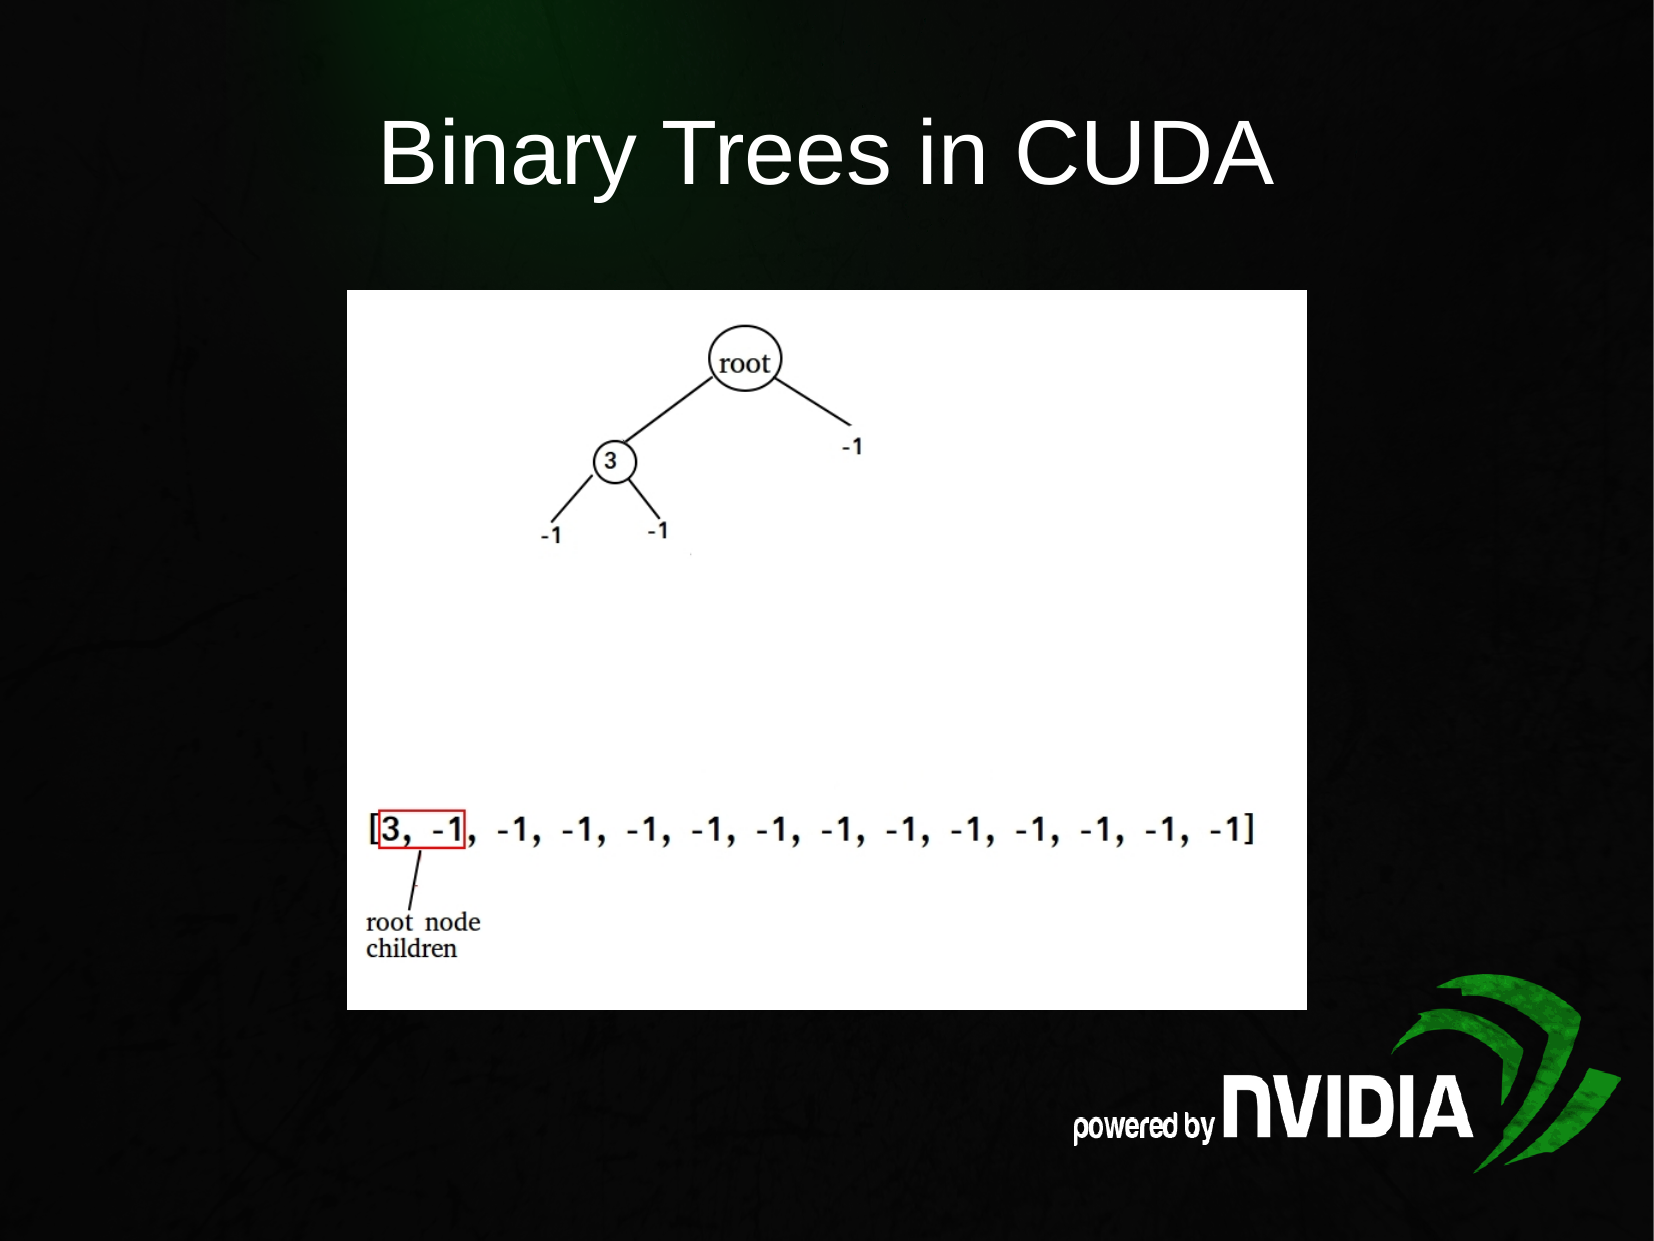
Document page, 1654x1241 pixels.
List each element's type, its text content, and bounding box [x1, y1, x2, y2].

title Binary Trees in CUDA [82, 49, 1571, 257]
picture [0, 0, 1654, 1241]
